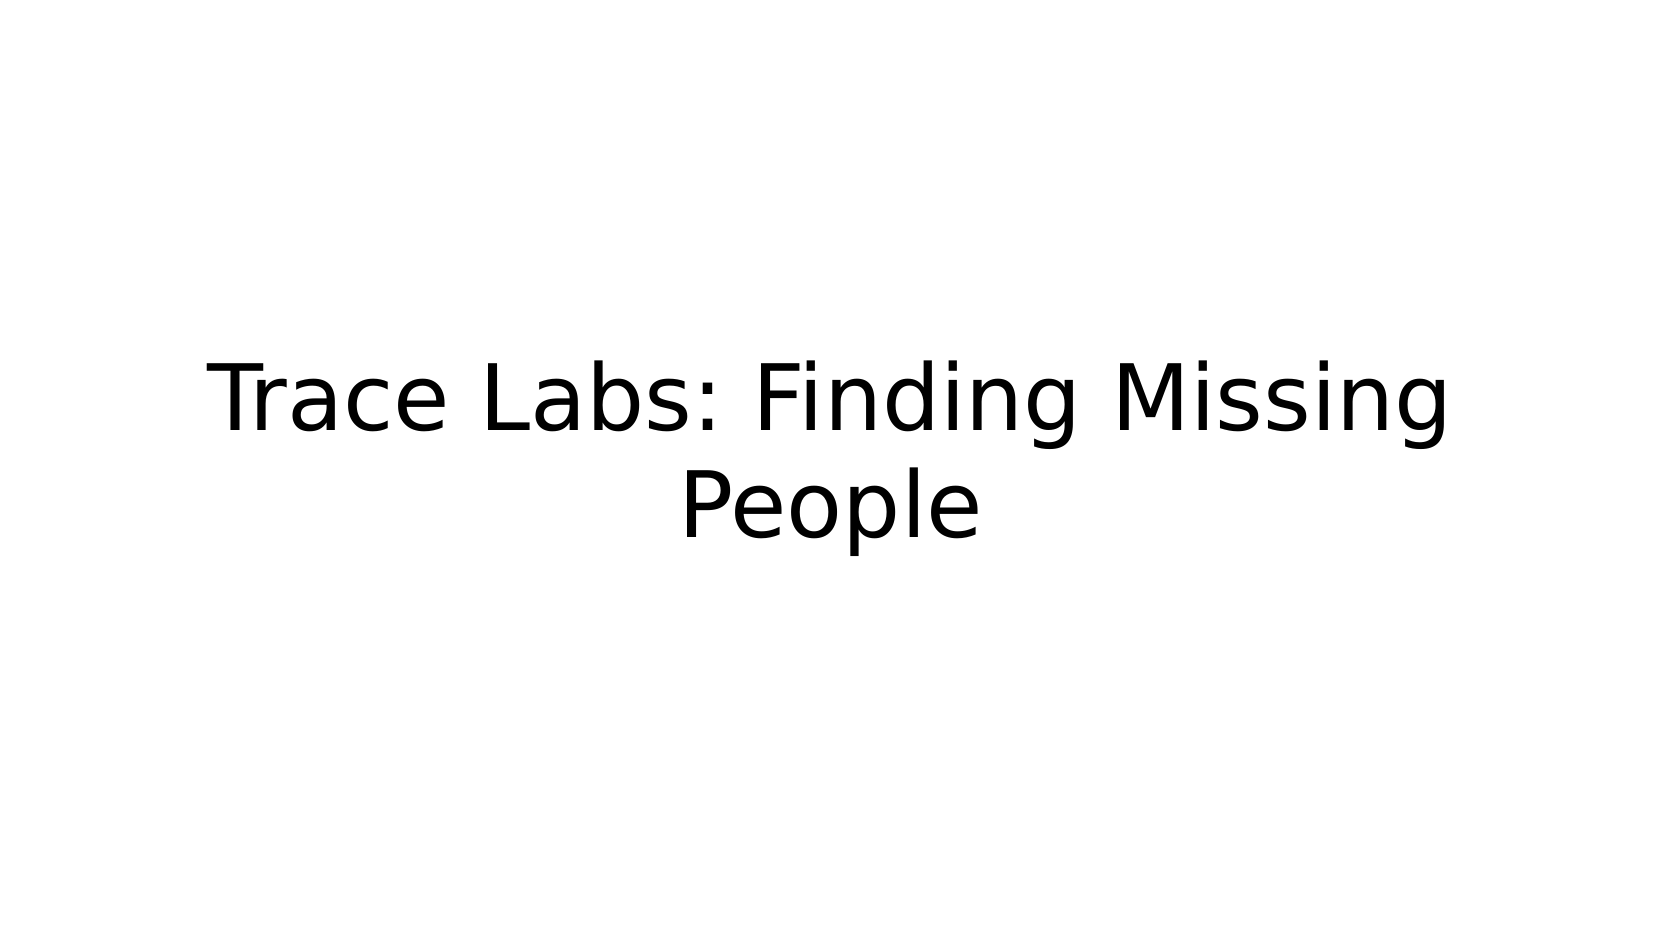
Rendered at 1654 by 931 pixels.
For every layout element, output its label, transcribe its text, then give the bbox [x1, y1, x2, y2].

title Trace Labs: Finding Missing People [86, 345, 1576, 560]
